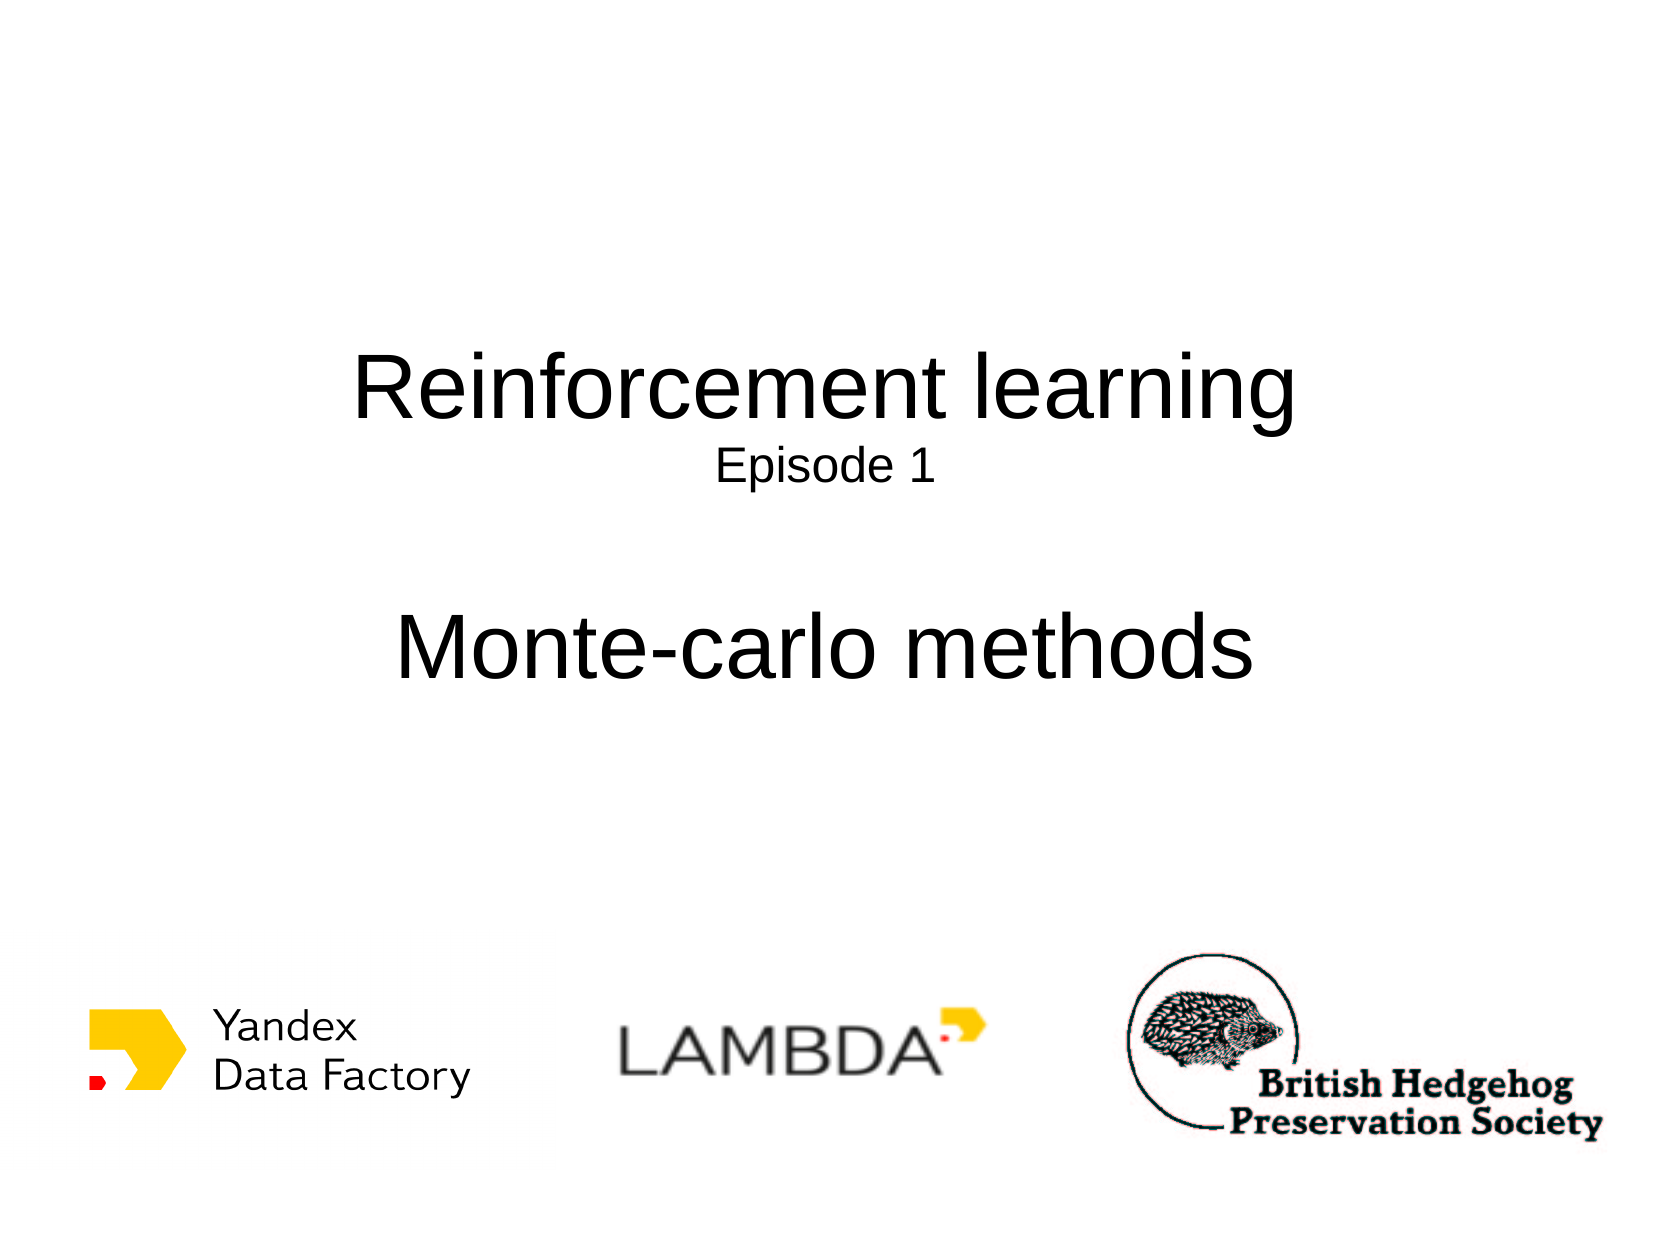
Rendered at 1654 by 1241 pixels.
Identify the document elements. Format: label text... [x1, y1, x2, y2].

picture [585, 872, 1006, 1213]
picture [1050, 869, 1654, 1241]
picture [0, 929, 556, 1171]
text_box Reinforcement learning Episode 1 Monte-carlo methods [0, 311, 1654, 723]
